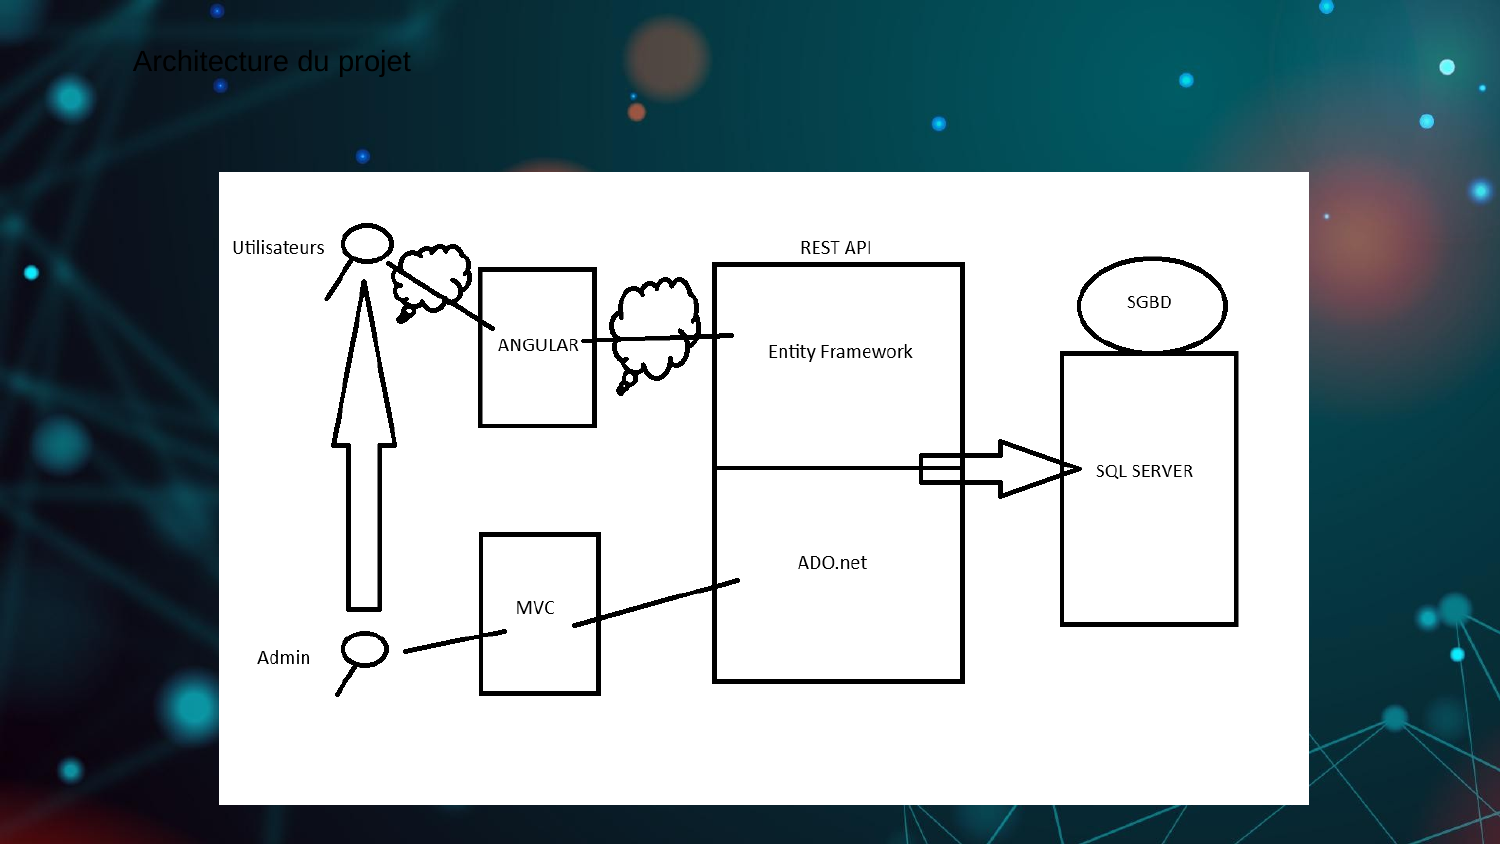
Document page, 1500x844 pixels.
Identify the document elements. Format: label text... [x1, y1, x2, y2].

picture [1370, 577, 1386, 581]
picture [1413, 577, 1424, 581]
picture [0, 0, 1500, 844]
title Architecture du projet [118, 35, 1382, 156]
picture [1388, 589, 1399, 593]
picture [1412, 601, 1420, 608]
picture [1426, 552, 1436, 556]
picture [1463, 552, 1474, 556]
picture [1438, 589, 1447, 594]
picture [1313, 614, 1330, 618]
picture [1438, 564, 1449, 571]
